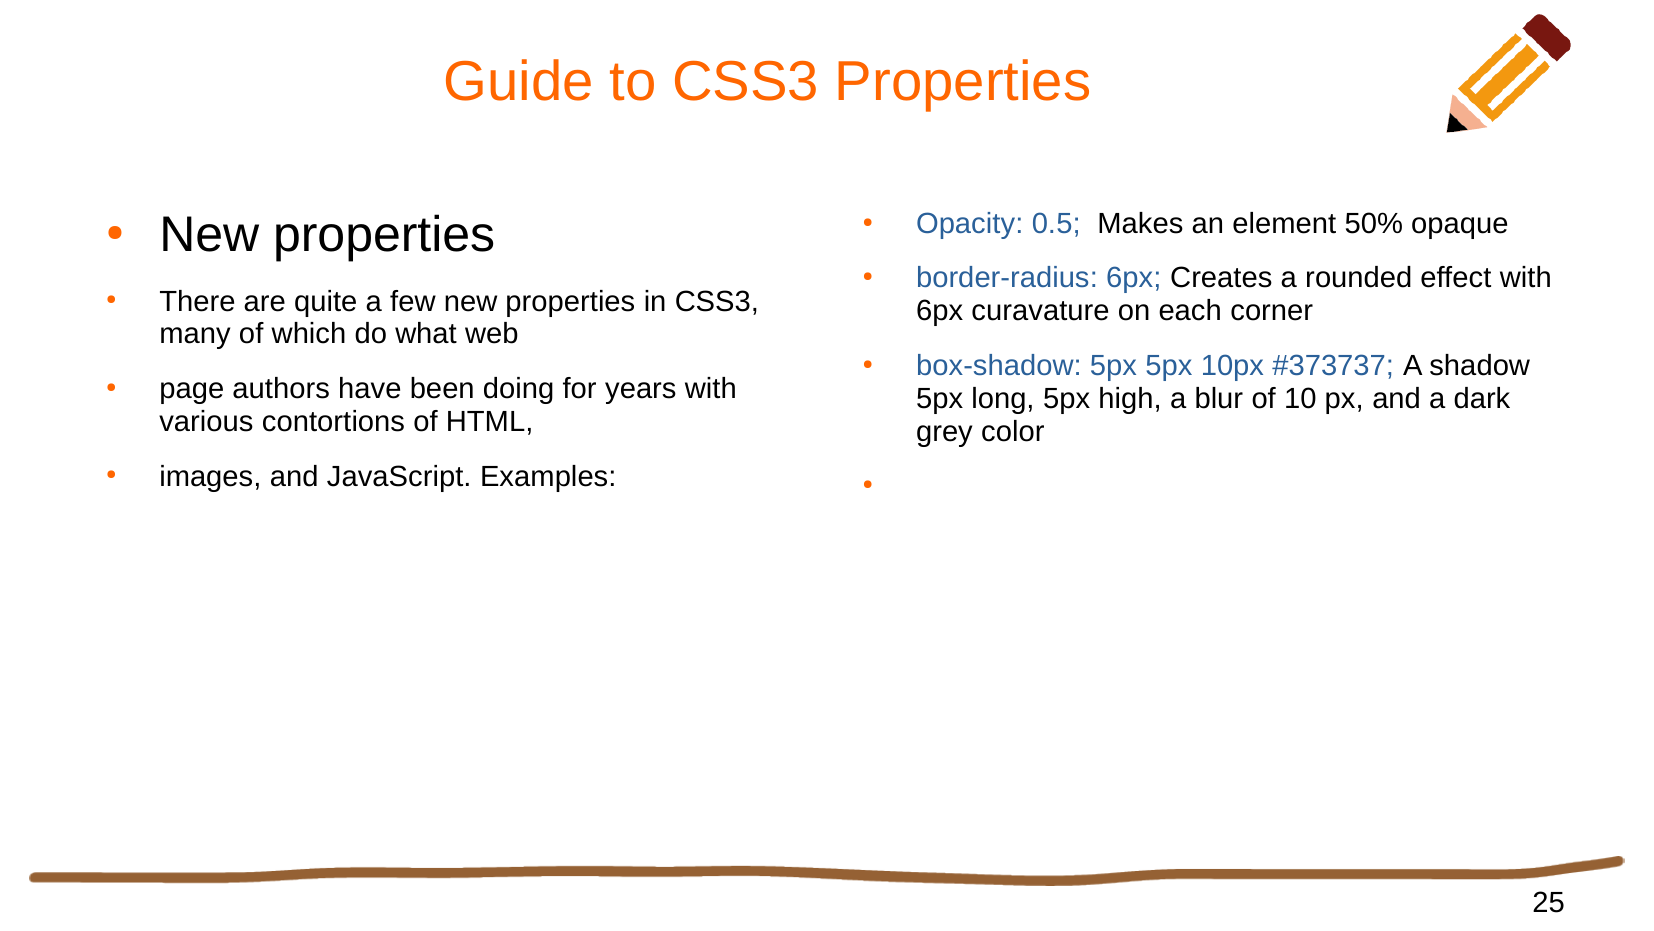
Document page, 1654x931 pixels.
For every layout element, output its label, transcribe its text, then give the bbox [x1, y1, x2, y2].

title Guide to CSS3 Properties [88, 29, 1447, 133]
picture [1446, 14, 1571, 133]
list Opacity: 0.5; Makes an element 50% opaque border-radius: 6px; Creates a rounded effect with 6px curavature on each corner box-shadow: 5px 5px 10px #373737; A shadow 5px long, 5px high, a blur of 10 px, and a dark grey color [845, 206, 1566, 857]
list New properties There are quite a few new properties in CSS3, many of which do what web page authors have been doing for years with various contortions of HTML, images, and JavaScript. Examples: [88, 206, 809, 857]
picture [29, 856, 1625, 886]
